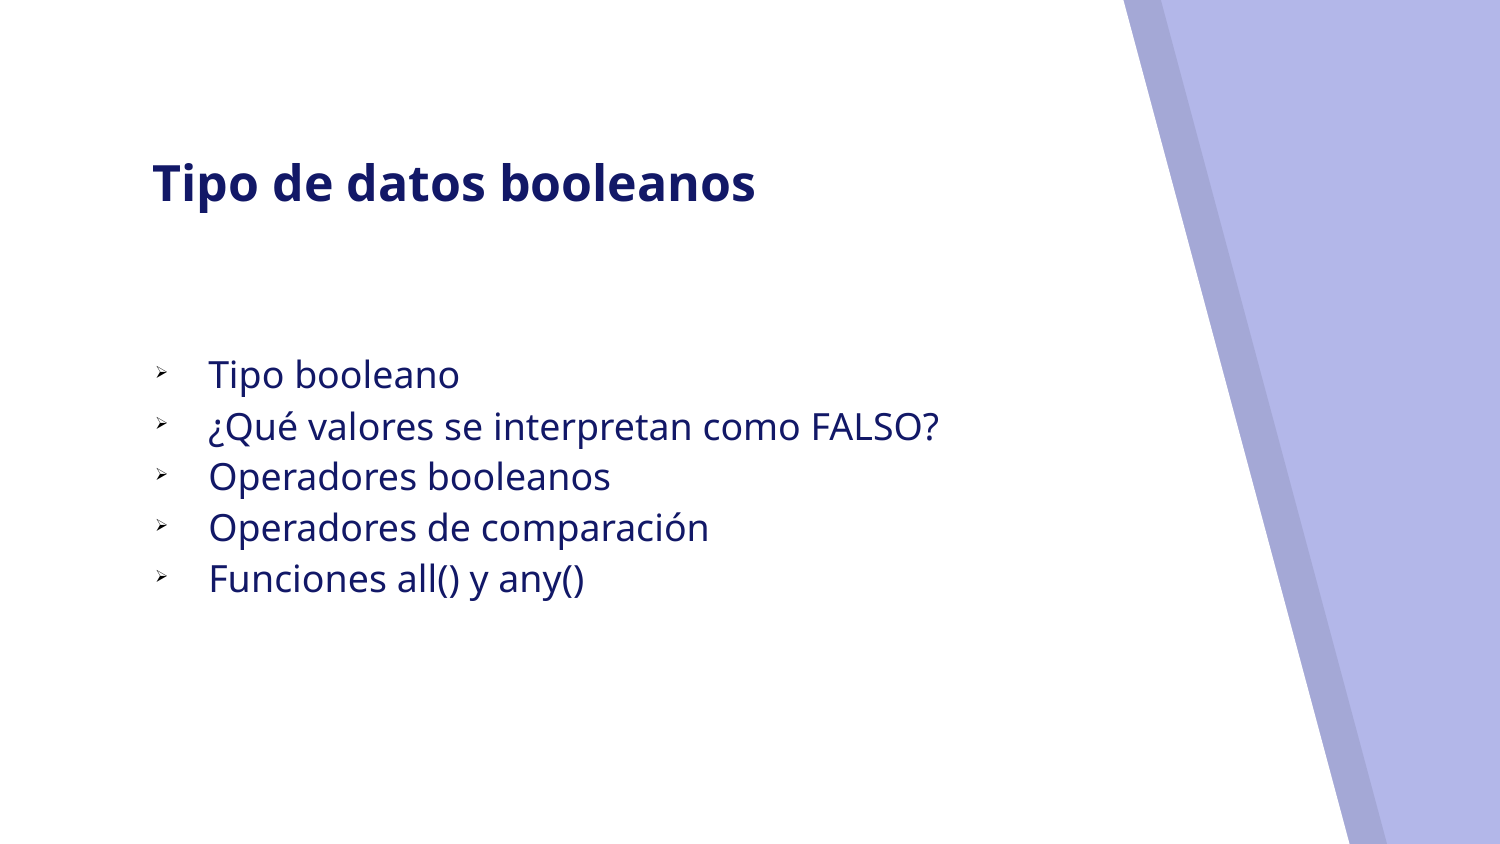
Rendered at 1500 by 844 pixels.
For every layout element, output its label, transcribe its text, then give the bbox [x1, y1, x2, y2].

list Tipo booleano ¿Qué valores se interpretan como FALSO? Operadores booleanos Operadores de comparación Funciones all() y any() [137, 246, 1099, 844]
title Tipo de datos booleanos [137, 146, 1011, 227]
